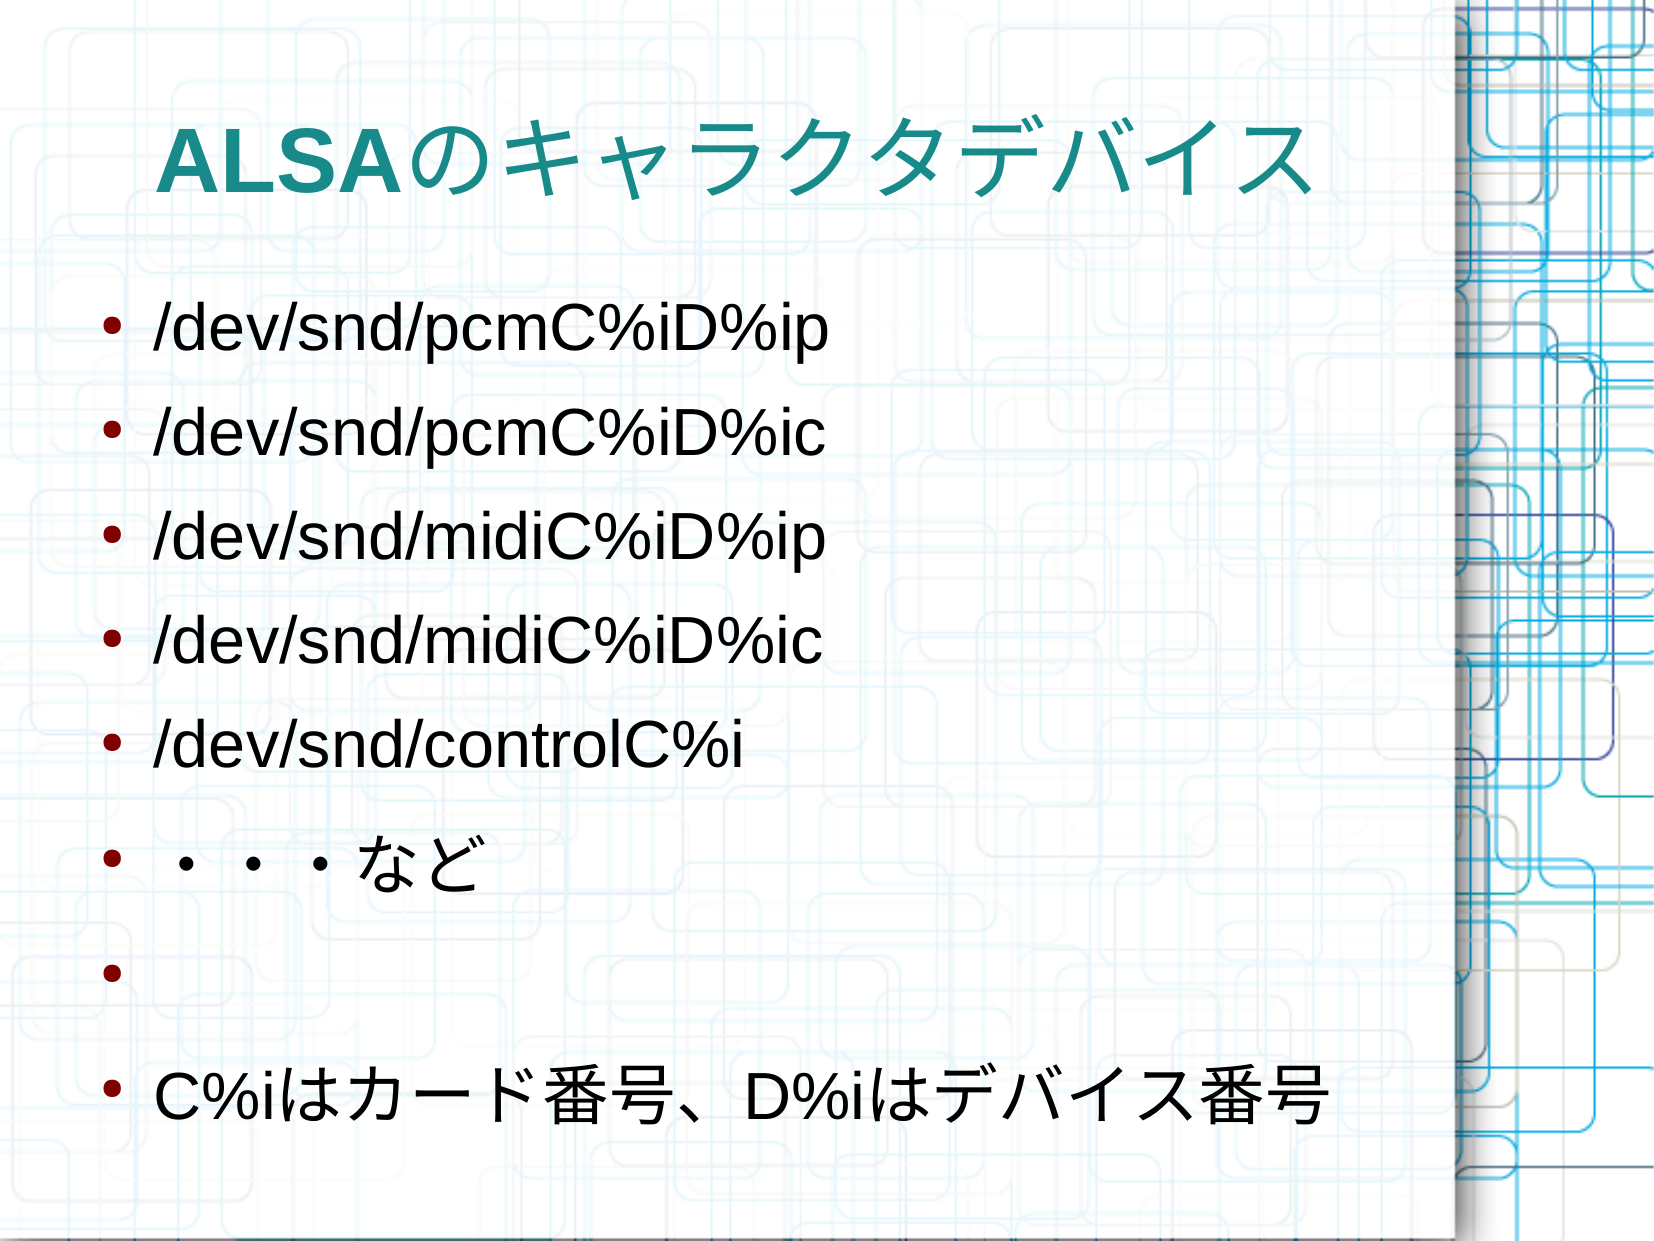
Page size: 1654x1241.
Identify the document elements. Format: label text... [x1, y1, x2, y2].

picture [0, 0, 1654, 1241]
title ALSAのキャラクタデバイス [59, 49, 1418, 257]
list /dev/snd/pcmC%iD%ip /dev/snd/pcmC%iD%ic /dev/snd/midiC%iD%ip /dev/snd/midiC%iD%ic /dev/snd/controlC%i ・・・など C%iはカード番号、D%iはデバイス番号 [82, 290, 1418, 1071]
